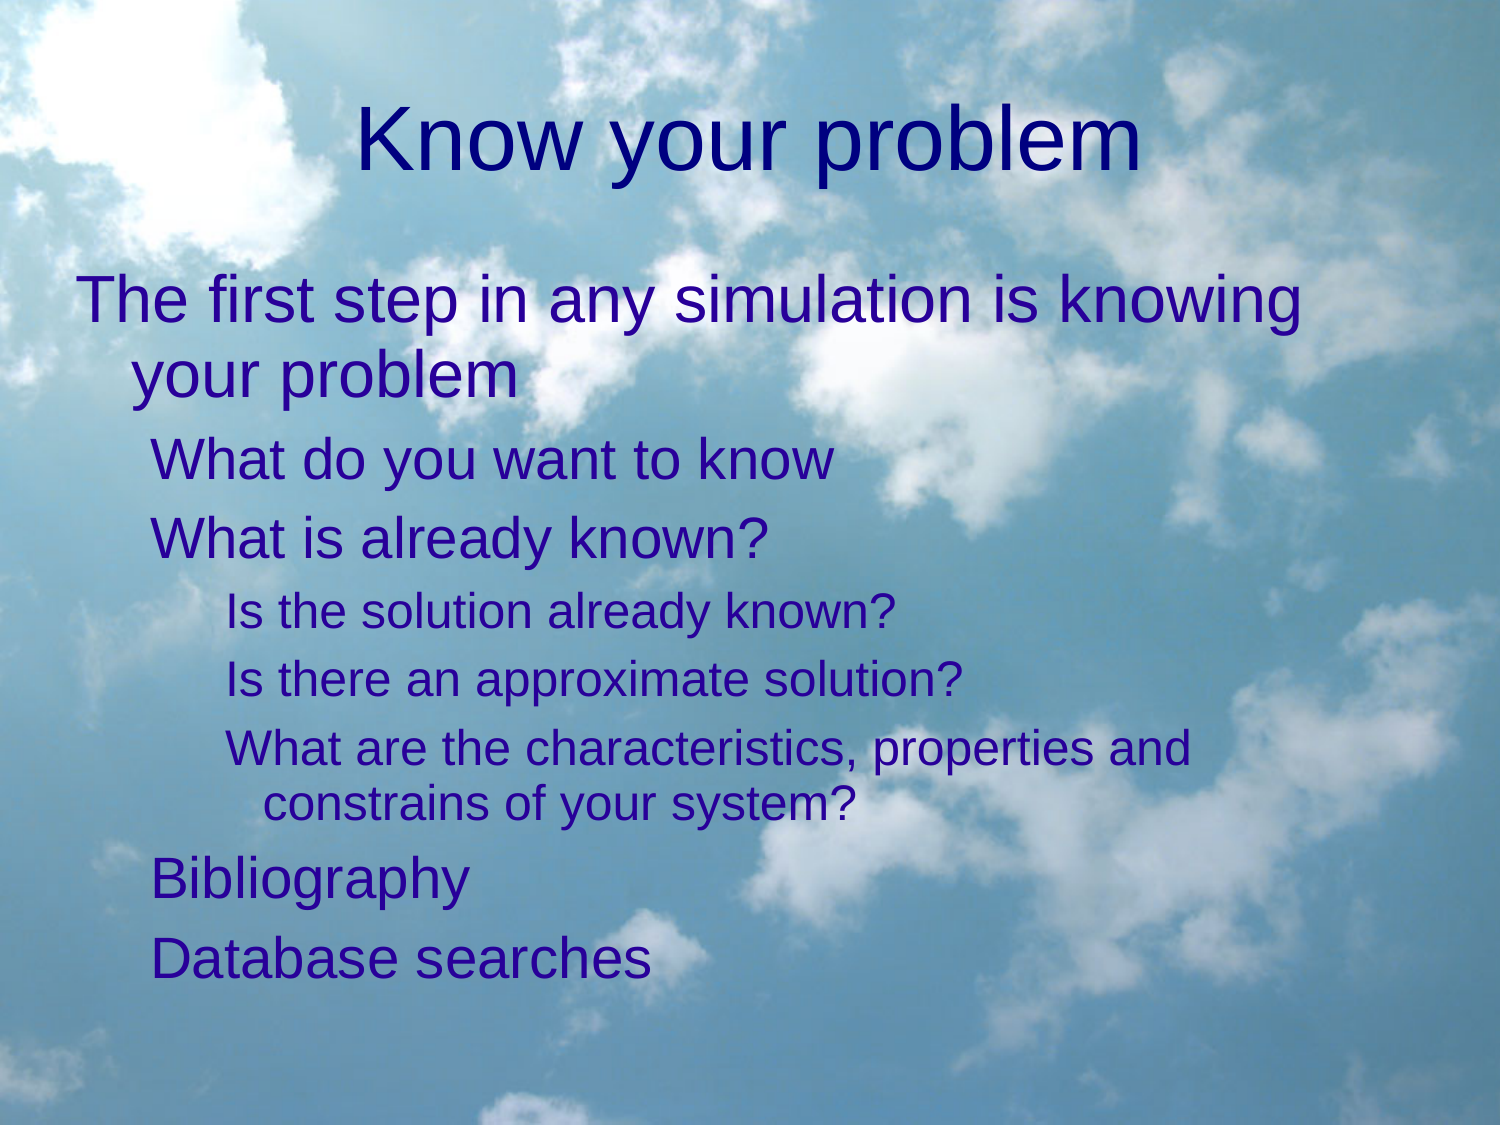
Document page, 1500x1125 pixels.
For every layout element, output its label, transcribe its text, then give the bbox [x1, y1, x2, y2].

picture [0, 0, 1500, 1125]
list The first step in any simulation is knowing your problem What do you want to know What is already known? Is the solution already known? Is there an approximate solution? What are the characteristics, properties and constrains of your system? Bibliography Database searches [75, 262, 1426, 991]
title Know your problem [75, 52, 1426, 226]
